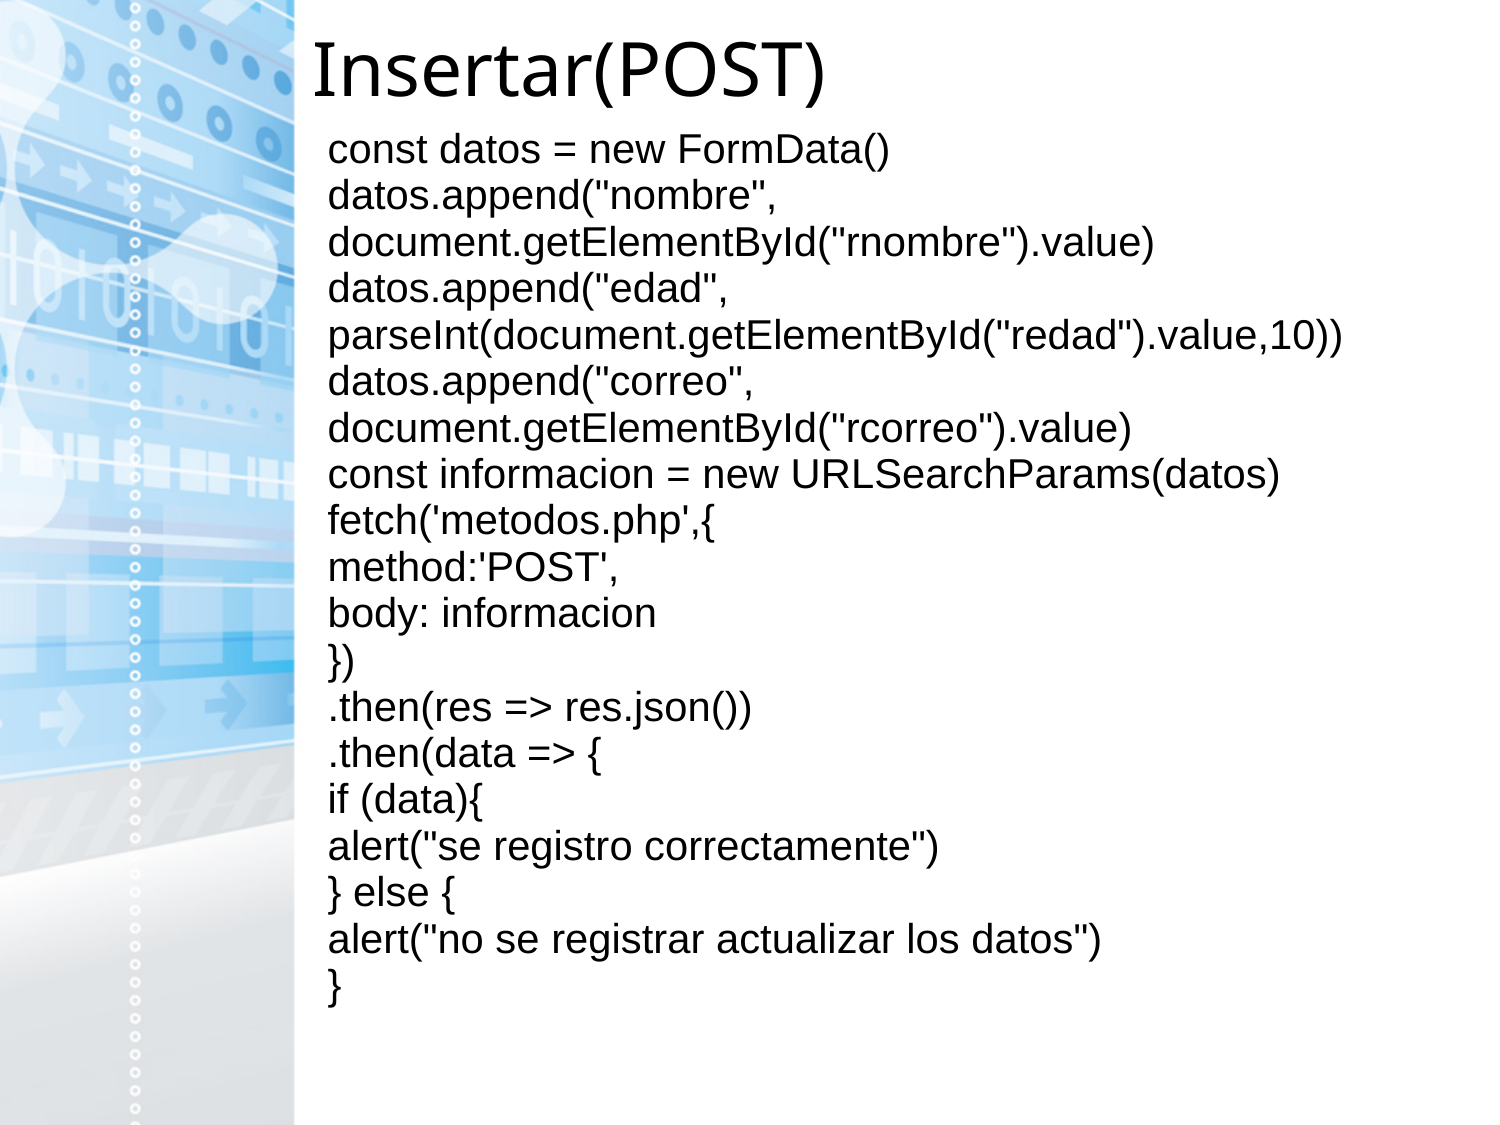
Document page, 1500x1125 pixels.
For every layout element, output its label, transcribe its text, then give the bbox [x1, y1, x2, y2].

title Insertar(POST) [312, 15, 975, 118]
text_box const datos = new FormData() datos.append("nombre", document.getElementById("rnombre").value) datos.append("edad", parseInt(document.getElementById("redad").value,10)) datos.append("correo", document.getElementById("rcorreo").value) const informacion = new URLSearchParams(datos) fetch('metodos.php',{ method:'POST', body: informacion }) .then(res => res.json()) .then(data => { if (data){ alert("se registro correctamente") } else { alert("no se registrar actualizar los datos") } [312, 118, 1477, 1093]
picture [0, 0, 1500, 1125]
